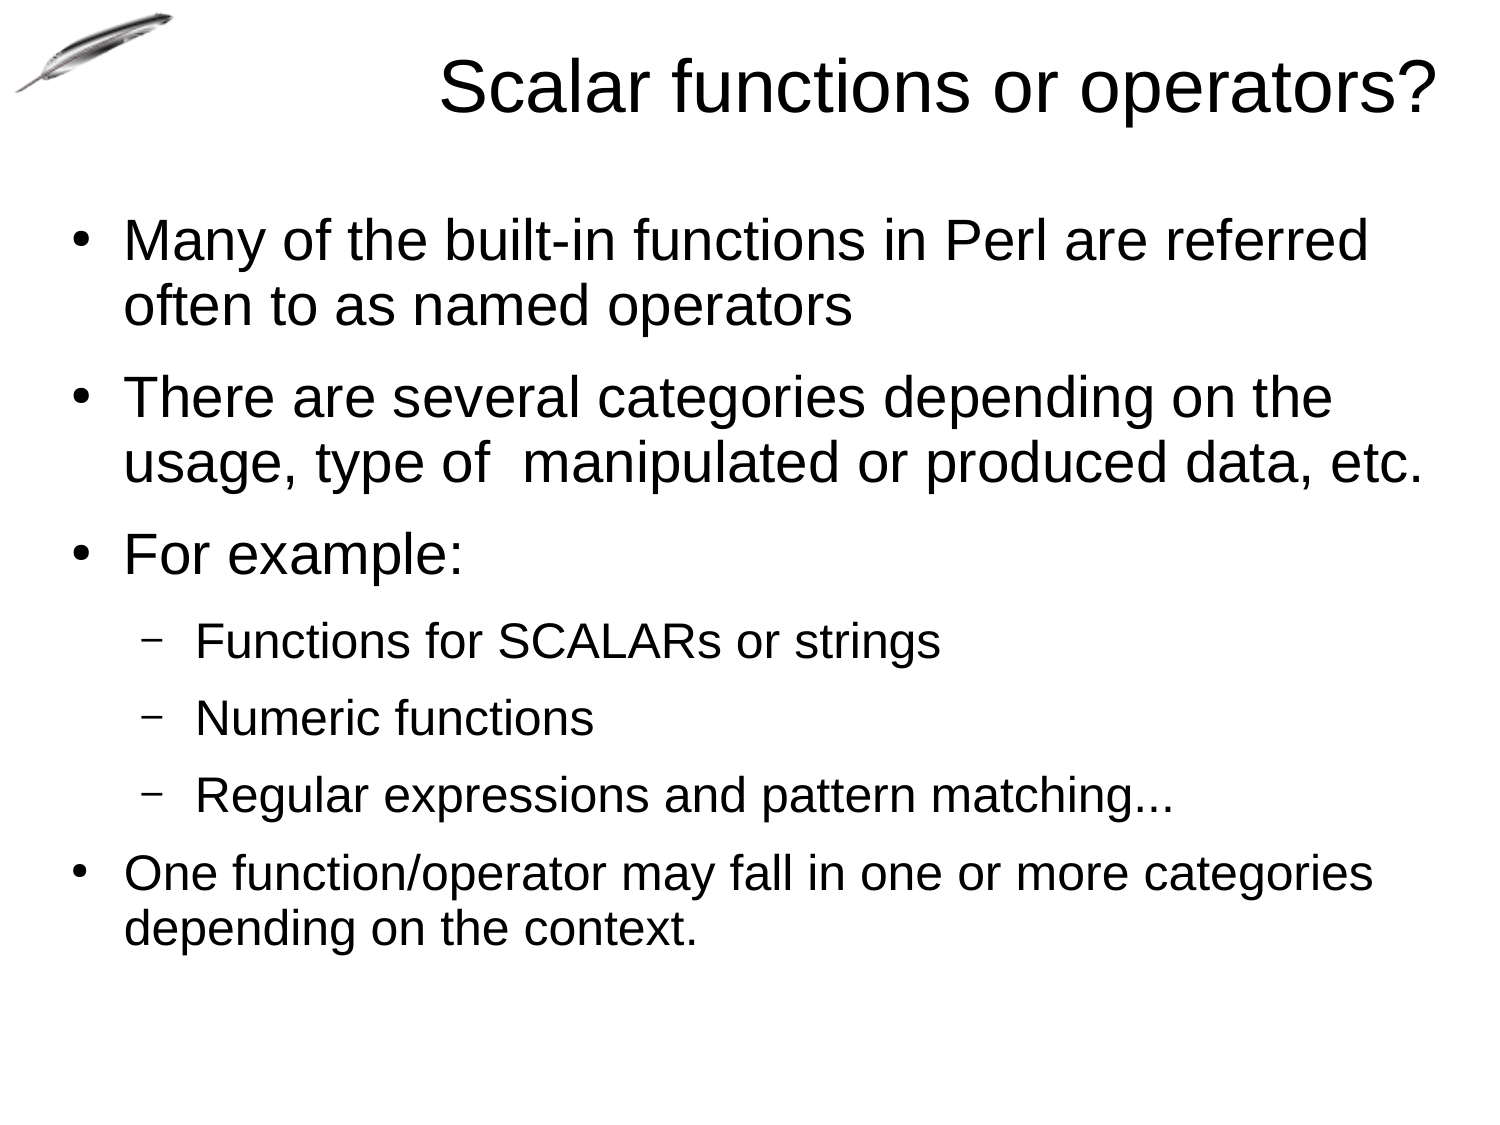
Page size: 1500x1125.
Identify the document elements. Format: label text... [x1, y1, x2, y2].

title Scalar functions or operators? [419, 0, 1459, 176]
picture [11, 11, 179, 95]
list Many of the built-in functions in Perl are referred often to as named operators There are several categories depending on the usage, type of manipulated or produced data, etc. For example: Functions for SCALARs or strings Numeric functions Regular expressions and pattern matching... One function/operator may fall in one or more categories depending on the context. [53, 207, 1447, 1084]
